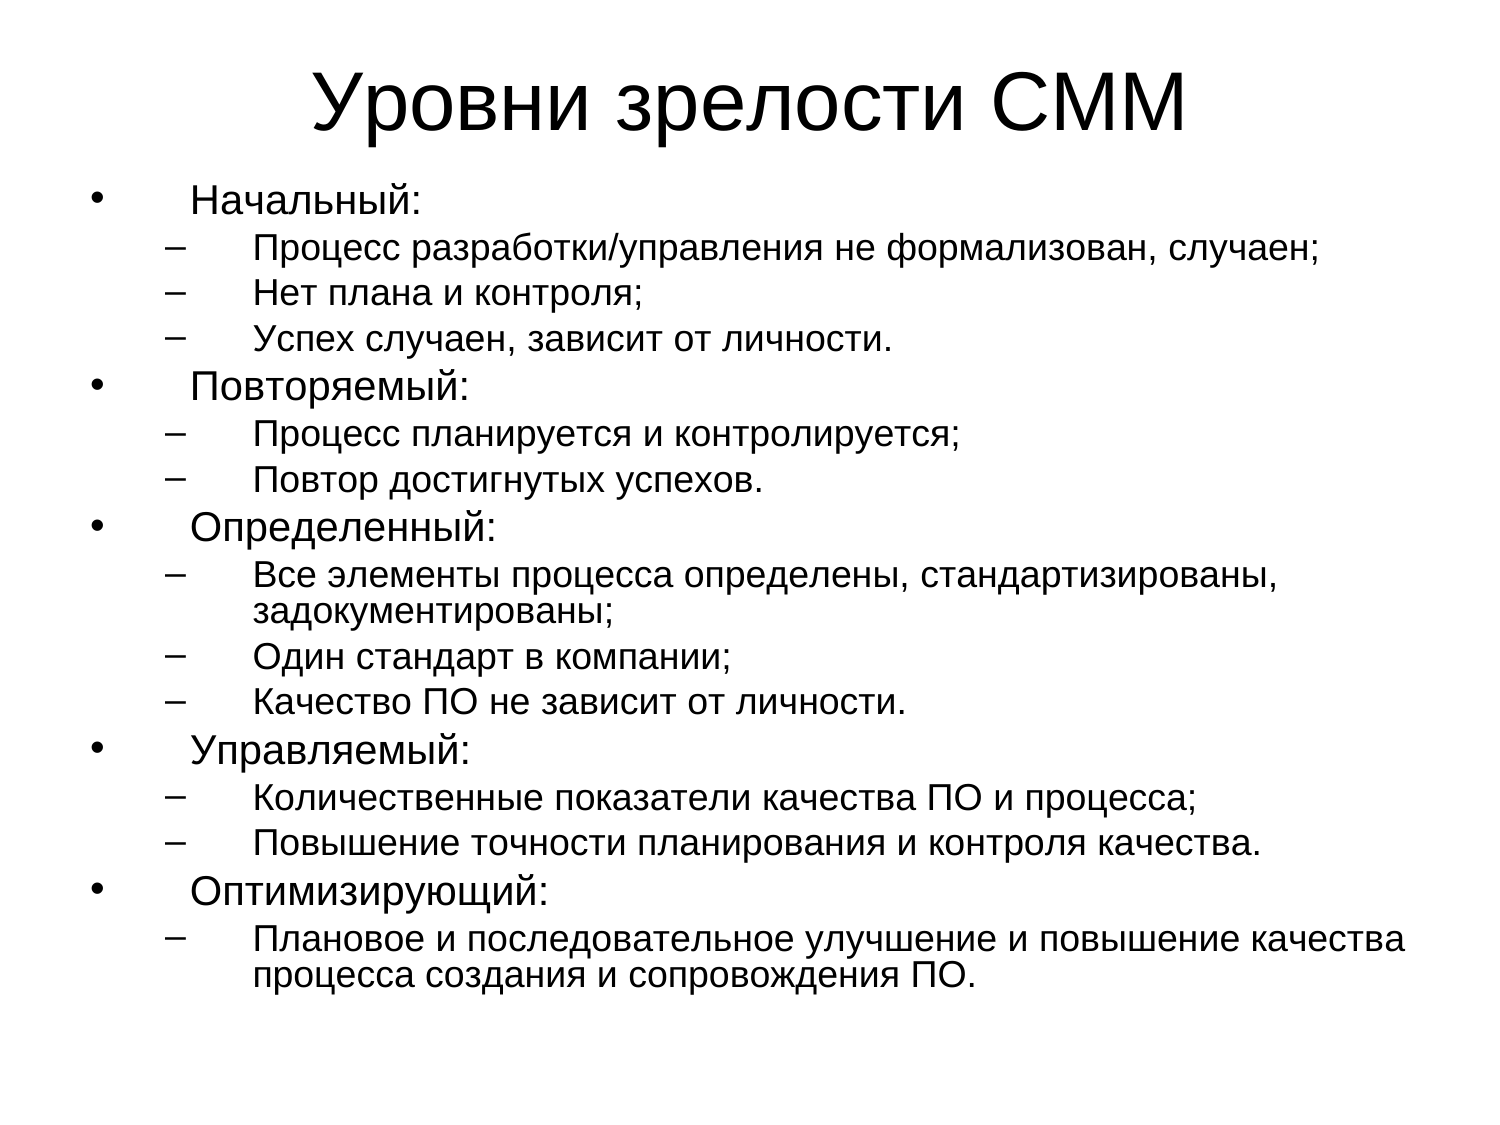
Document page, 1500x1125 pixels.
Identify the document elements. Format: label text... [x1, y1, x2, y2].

list Начальный: Процесс разработки/управления не формализован, случаен; Нет плана и контроля; Успех случаен, зависит от личности. Повторяемый: Процесс планируется и контролируется; Повтор достигнутых успехов. Определенный: Все элементы процесса определены, стандартизированы, задокументированы; Один стандарт в компании; Качество ПО не зависит от личности. Управляемый: Количественные показатели качества ПО и процесса; Повышение точности планирования и контроля качества. Оптимизирующий: Плановое и последовательное улучшение и повышение качества процесса создания и сопровождения ПО. [75, 174, 1426, 1075]
title Уровни зрелости СММ [75, 45, 1426, 150]
